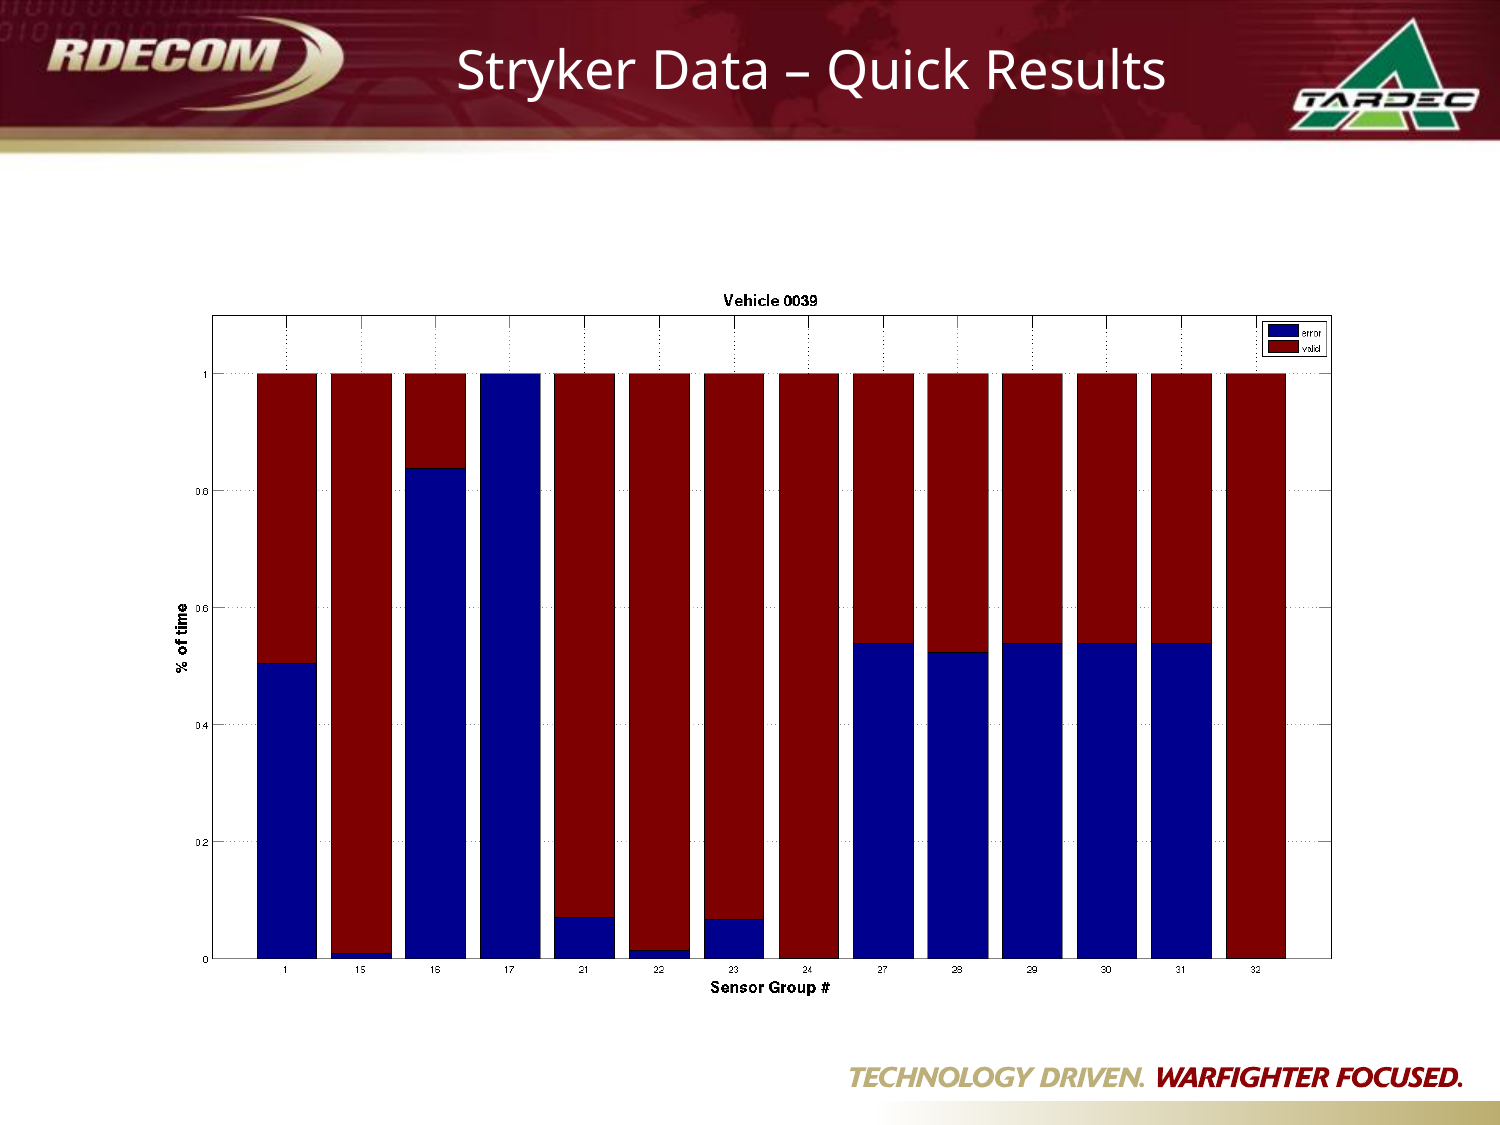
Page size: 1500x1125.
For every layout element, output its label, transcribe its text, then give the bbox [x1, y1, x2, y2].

title Stryker Data – Quick Results [350, 7, 1275, 131]
picture [0, 0, 1500, 171]
picture [24, 256, 1468, 1045]
